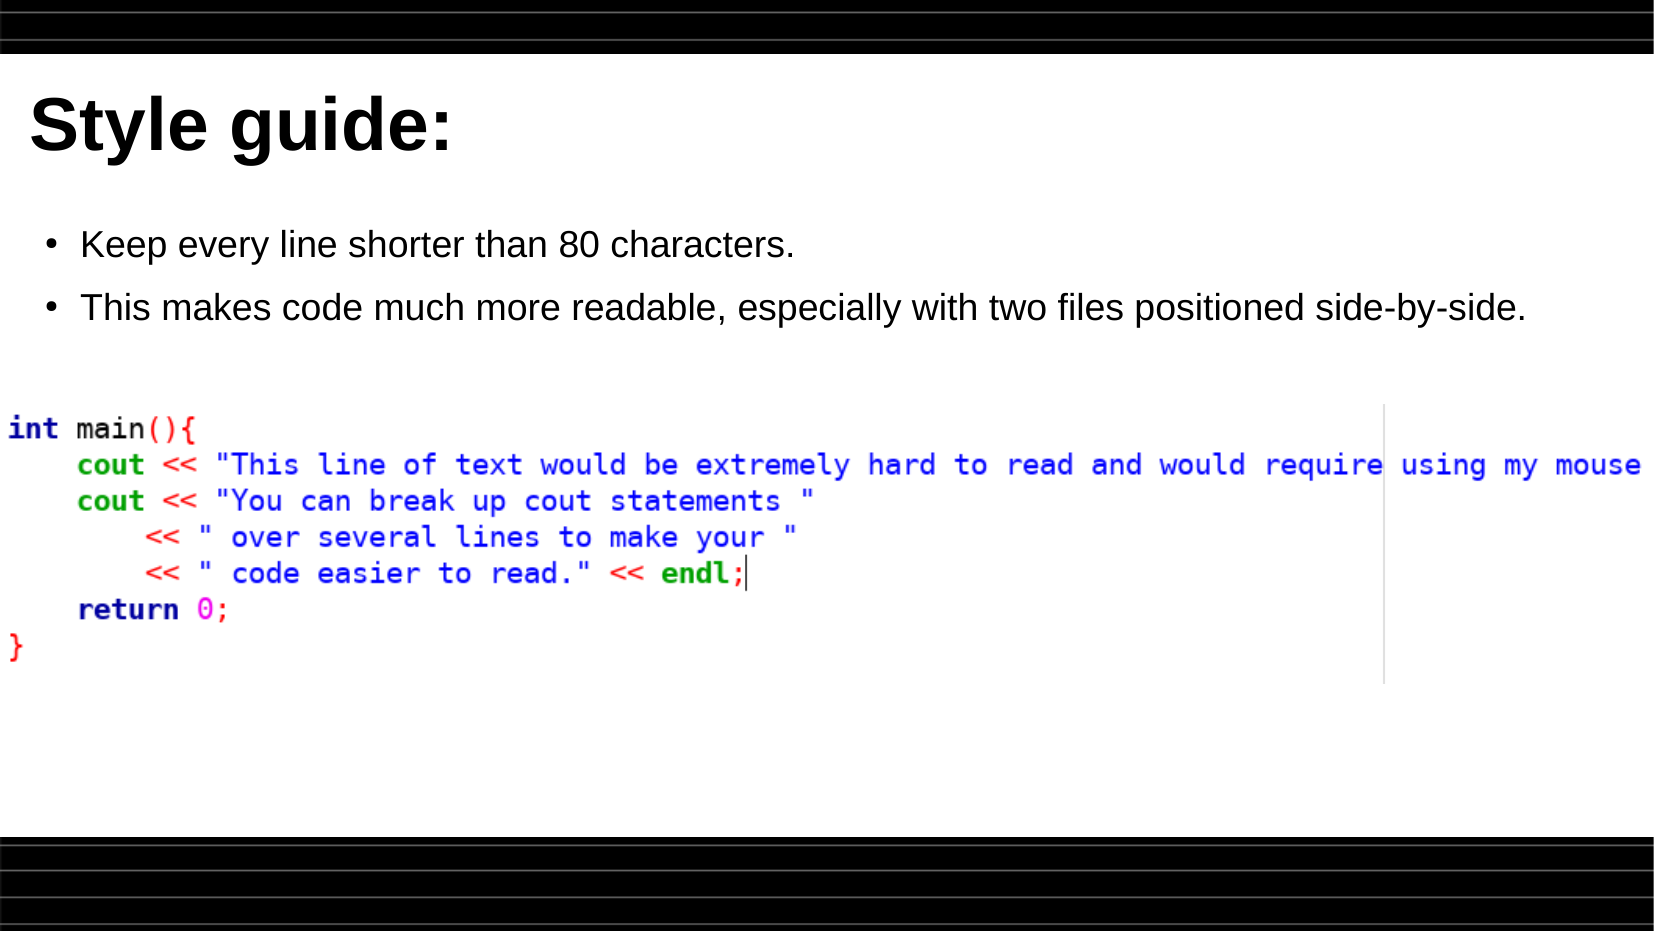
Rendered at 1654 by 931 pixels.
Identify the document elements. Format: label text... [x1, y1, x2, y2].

picture [0, 837, 1654, 931]
picture [0, 0, 1654, 54]
text_box Keep every line shorter than 80 characters. This makes code much more readable, especially with two files positioned side-by-side. [30, 195, 1576, 399]
text_box Style guide: [15, 75, 1591, 174]
picture [6, 404, 1654, 684]
